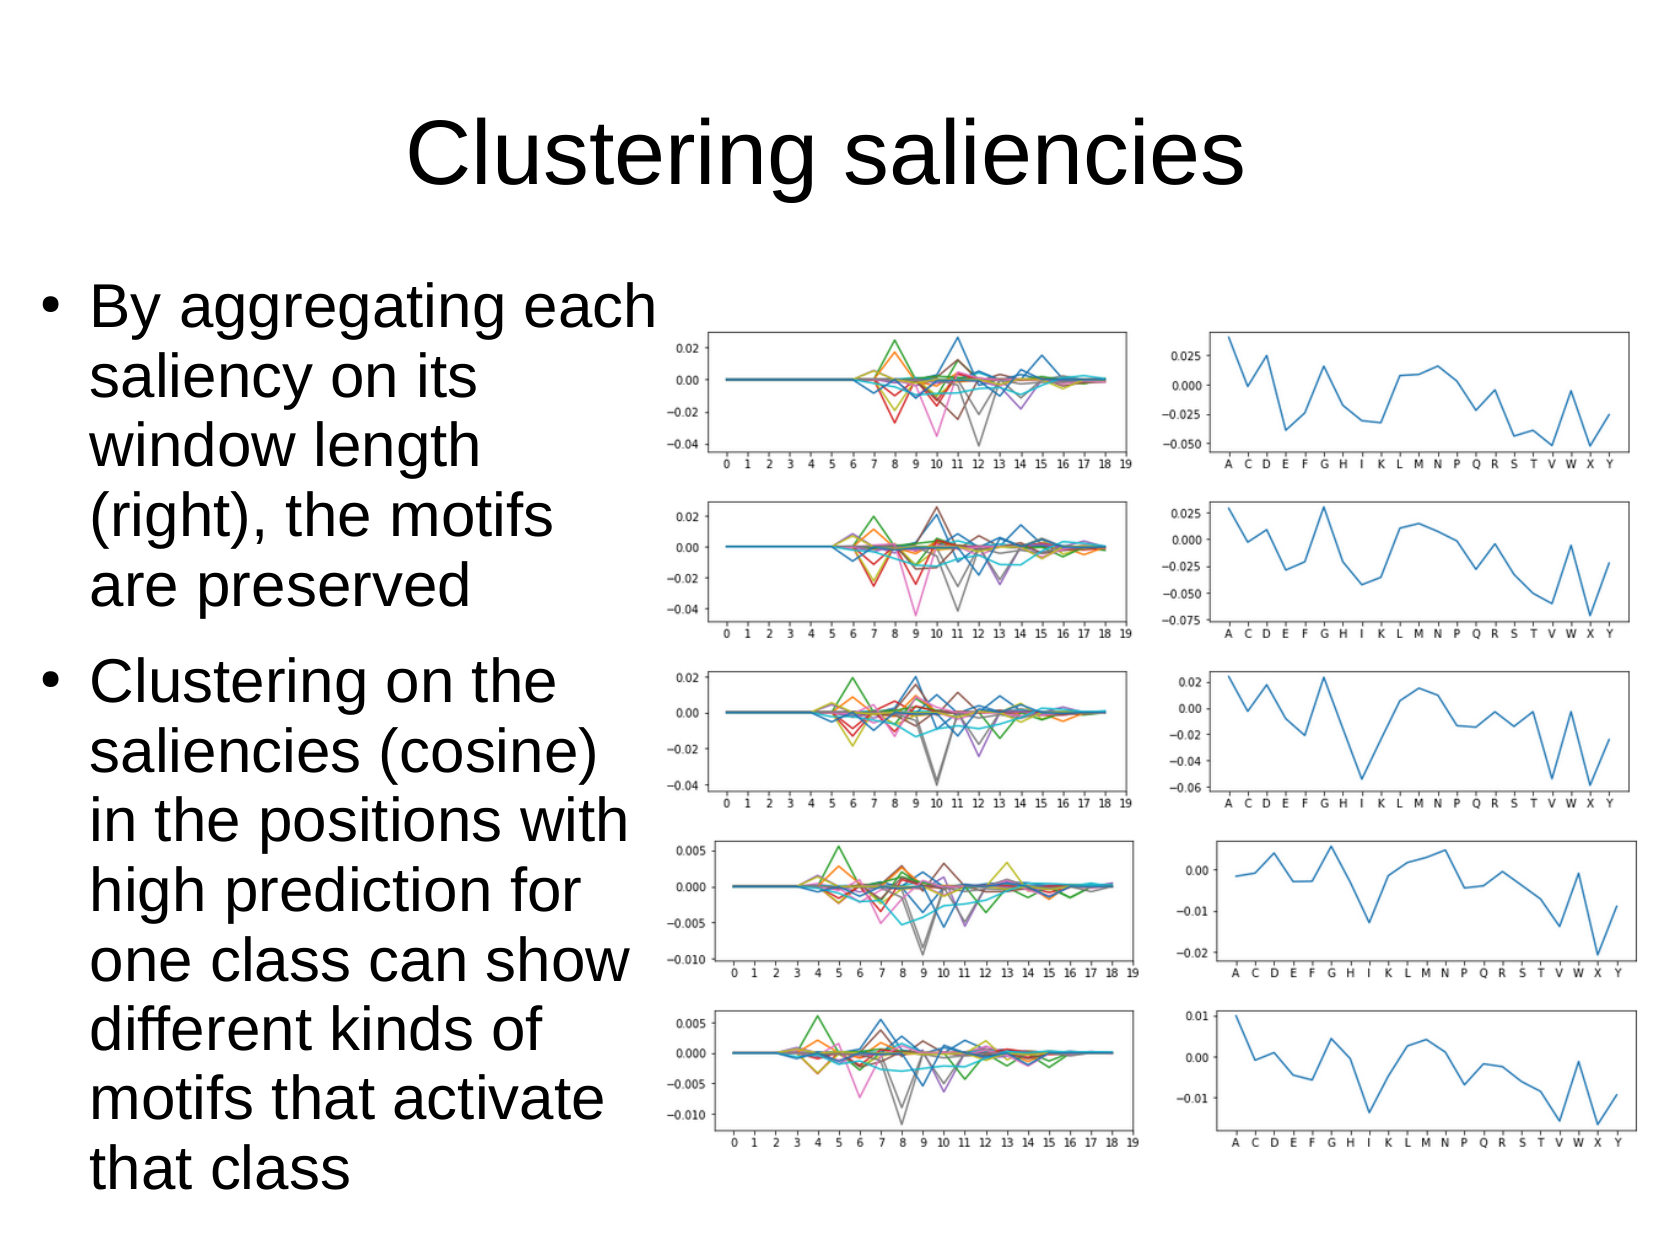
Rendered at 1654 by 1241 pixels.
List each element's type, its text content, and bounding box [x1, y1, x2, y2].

picture [661, 327, 1642, 1158]
title Clustering saliencies [82, 49, 1571, 257]
list By aggregating each saliency on its window length (right), the motifs are preserved Clustering on the saliencies (cosine) in the positions with high prediction for one class can show different kinds of motifs that activate that class [23, 271, 662, 1217]
